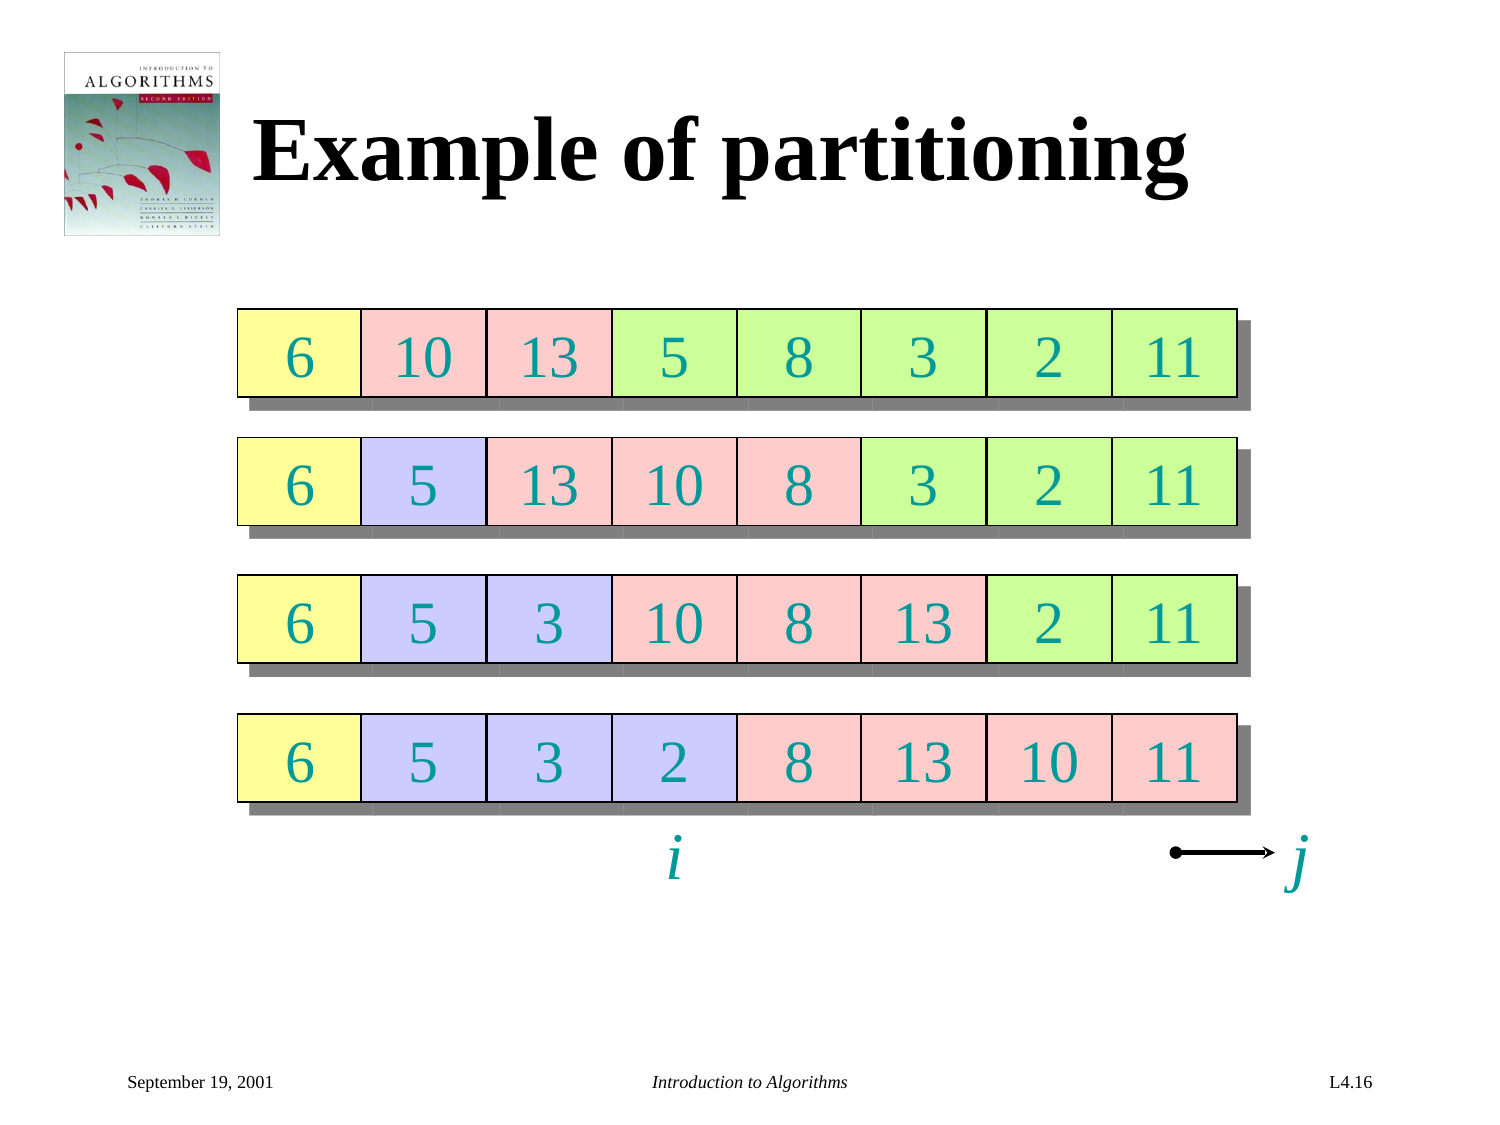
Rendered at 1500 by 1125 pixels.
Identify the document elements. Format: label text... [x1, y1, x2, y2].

text_box 6 [237, 713, 361, 803]
text_box 2 [612, 713, 737, 803]
text_box 8 [737, 437, 860, 526]
text_box 11 [1112, 437, 1237, 526]
text_box 2 [986, 575, 1112, 664]
text_box 2 [986, 437, 1112, 526]
text_box 5 [612, 309, 737, 398]
text_box 5 [361, 575, 487, 664]
text_box 3 [860, 309, 986, 398]
text_box 13 [860, 575, 986, 664]
text_box 6 [237, 309, 361, 398]
text_box 10 [612, 437, 737, 526]
text_box 5 [361, 713, 487, 803]
text_box 13 [487, 309, 612, 398]
text_box 13 [860, 713, 986, 803]
text_box 6 [237, 575, 361, 664]
text_box L4.<number> [1074, 1062, 1388, 1101]
text_box 3 [487, 713, 612, 803]
text_box 10 [361, 309, 487, 398]
text_box September 19, 2001 [112, 1062, 426, 1101]
text_box j [1276, 804, 1325, 901]
picture [64, 52, 220, 236]
title Example of partitioning [237, 49, 1475, 238]
text_box 11 [1112, 713, 1237, 803]
text_box 3 [860, 437, 986, 526]
text_box 2 [986, 309, 1112, 398]
text_box 8 [737, 713, 860, 803]
text_box Introduction to Algorithms [512, 1062, 988, 1101]
text_box i [650, 804, 699, 901]
text_box 5 [361, 437, 487, 526]
text_box 11 [1112, 309, 1237, 398]
text_box 6 [237, 437, 361, 526]
text_box 8 [737, 575, 860, 664]
text_box 10 [986, 713, 1112, 803]
text_box 11 [1112, 575, 1237, 664]
text_box 8 [737, 309, 860, 398]
text_box 13 [487, 437, 612, 526]
text_box 10 [612, 575, 737, 664]
text_box 3 [487, 575, 612, 664]
